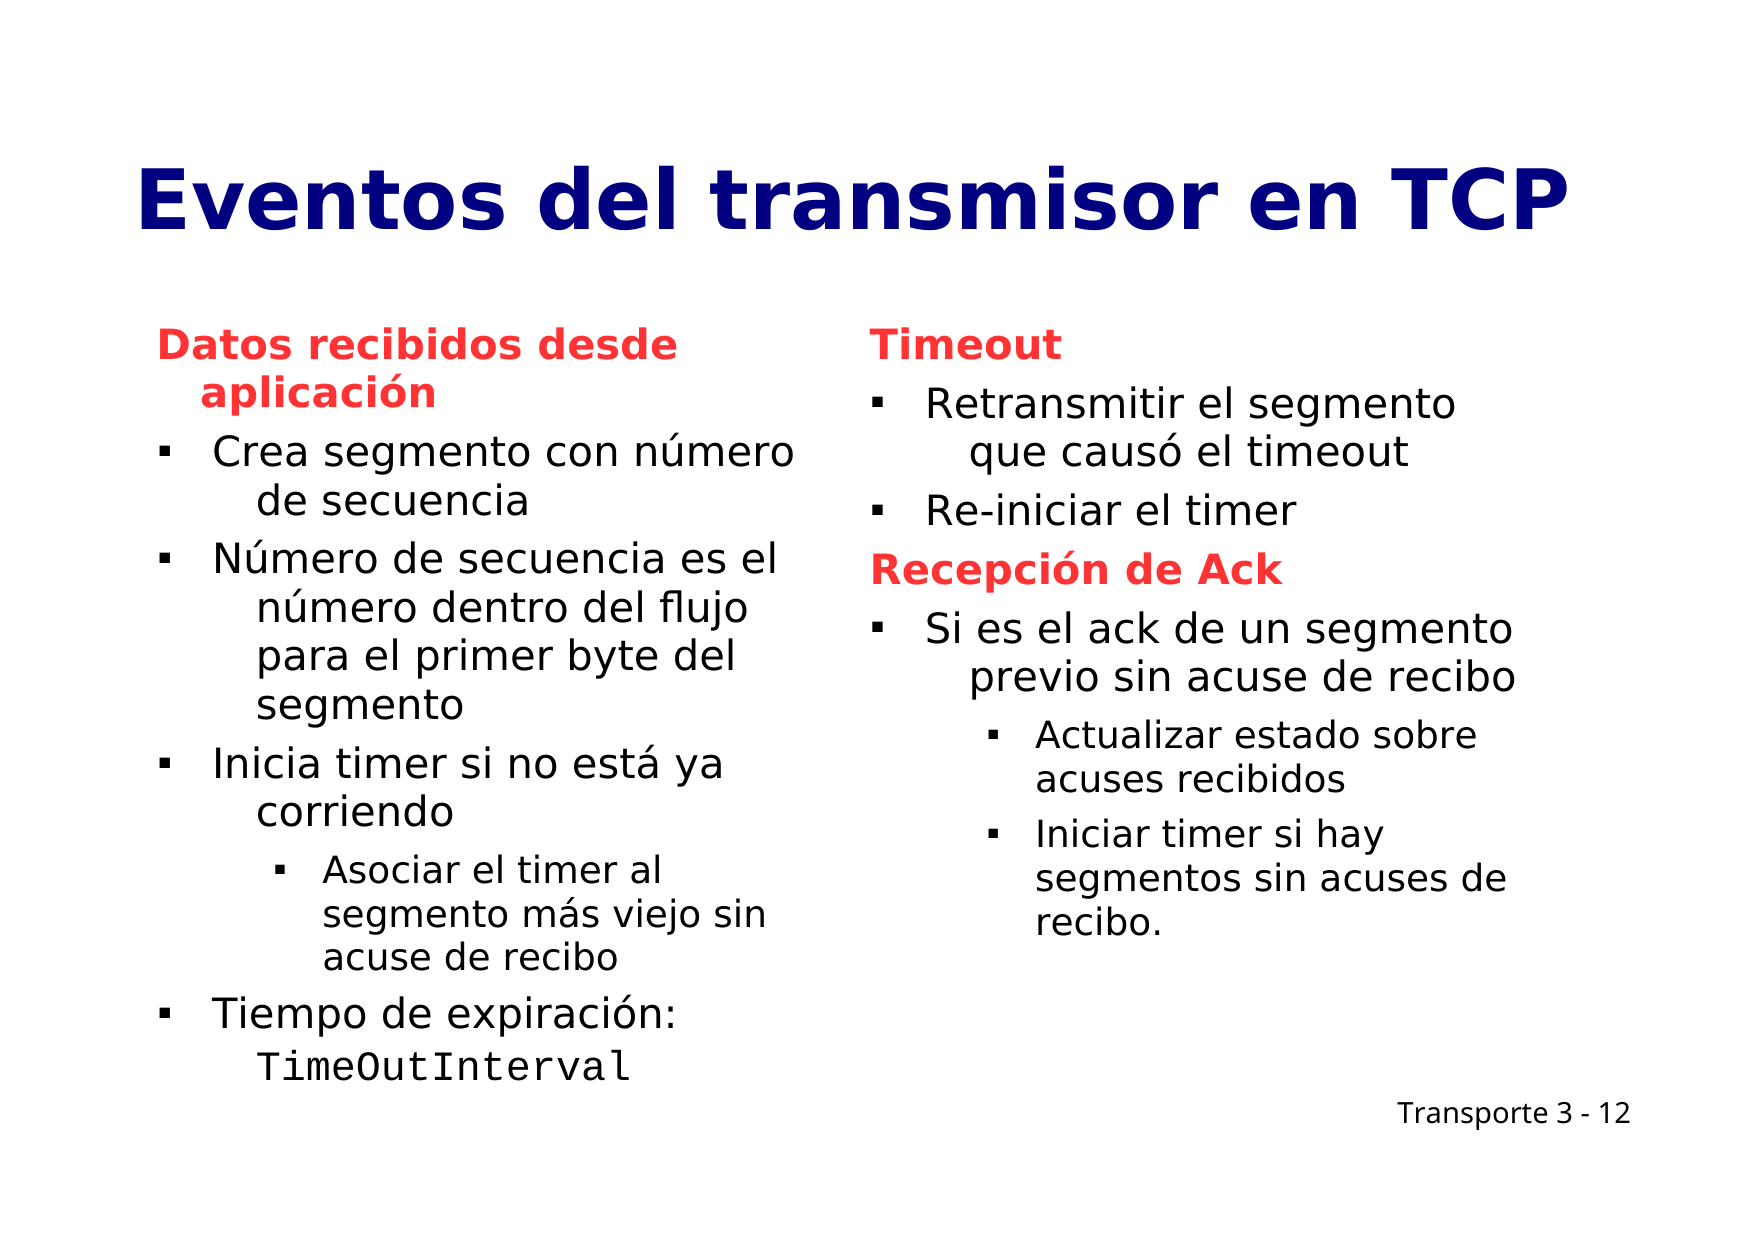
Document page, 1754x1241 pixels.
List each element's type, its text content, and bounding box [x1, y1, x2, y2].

list Timeout Retransmitir el segmento que causó el timeout Re-iniciar el timer Recepción de Ack Si es el ack de un segmento previo sin acuse de recibo Actualizar estado sobre acuses recibidos Iniciar timer si hay segmentos sin acuses de recibo. [866, 320, 1546, 944]
title Eventos del transmisor en TCP [88, 95, 1654, 298]
list Datos recibidos desde aplicación Crea segmento con número de secuencia Número de secuencia es el número dentro del flujo para el primer byte del segmento Inicia timer si no está ya corriendo Asociar el timer al segmento más viejo sin acuse de recibo Tiempo de expiración: TimeOutInterval [154, 320, 833, 1096]
